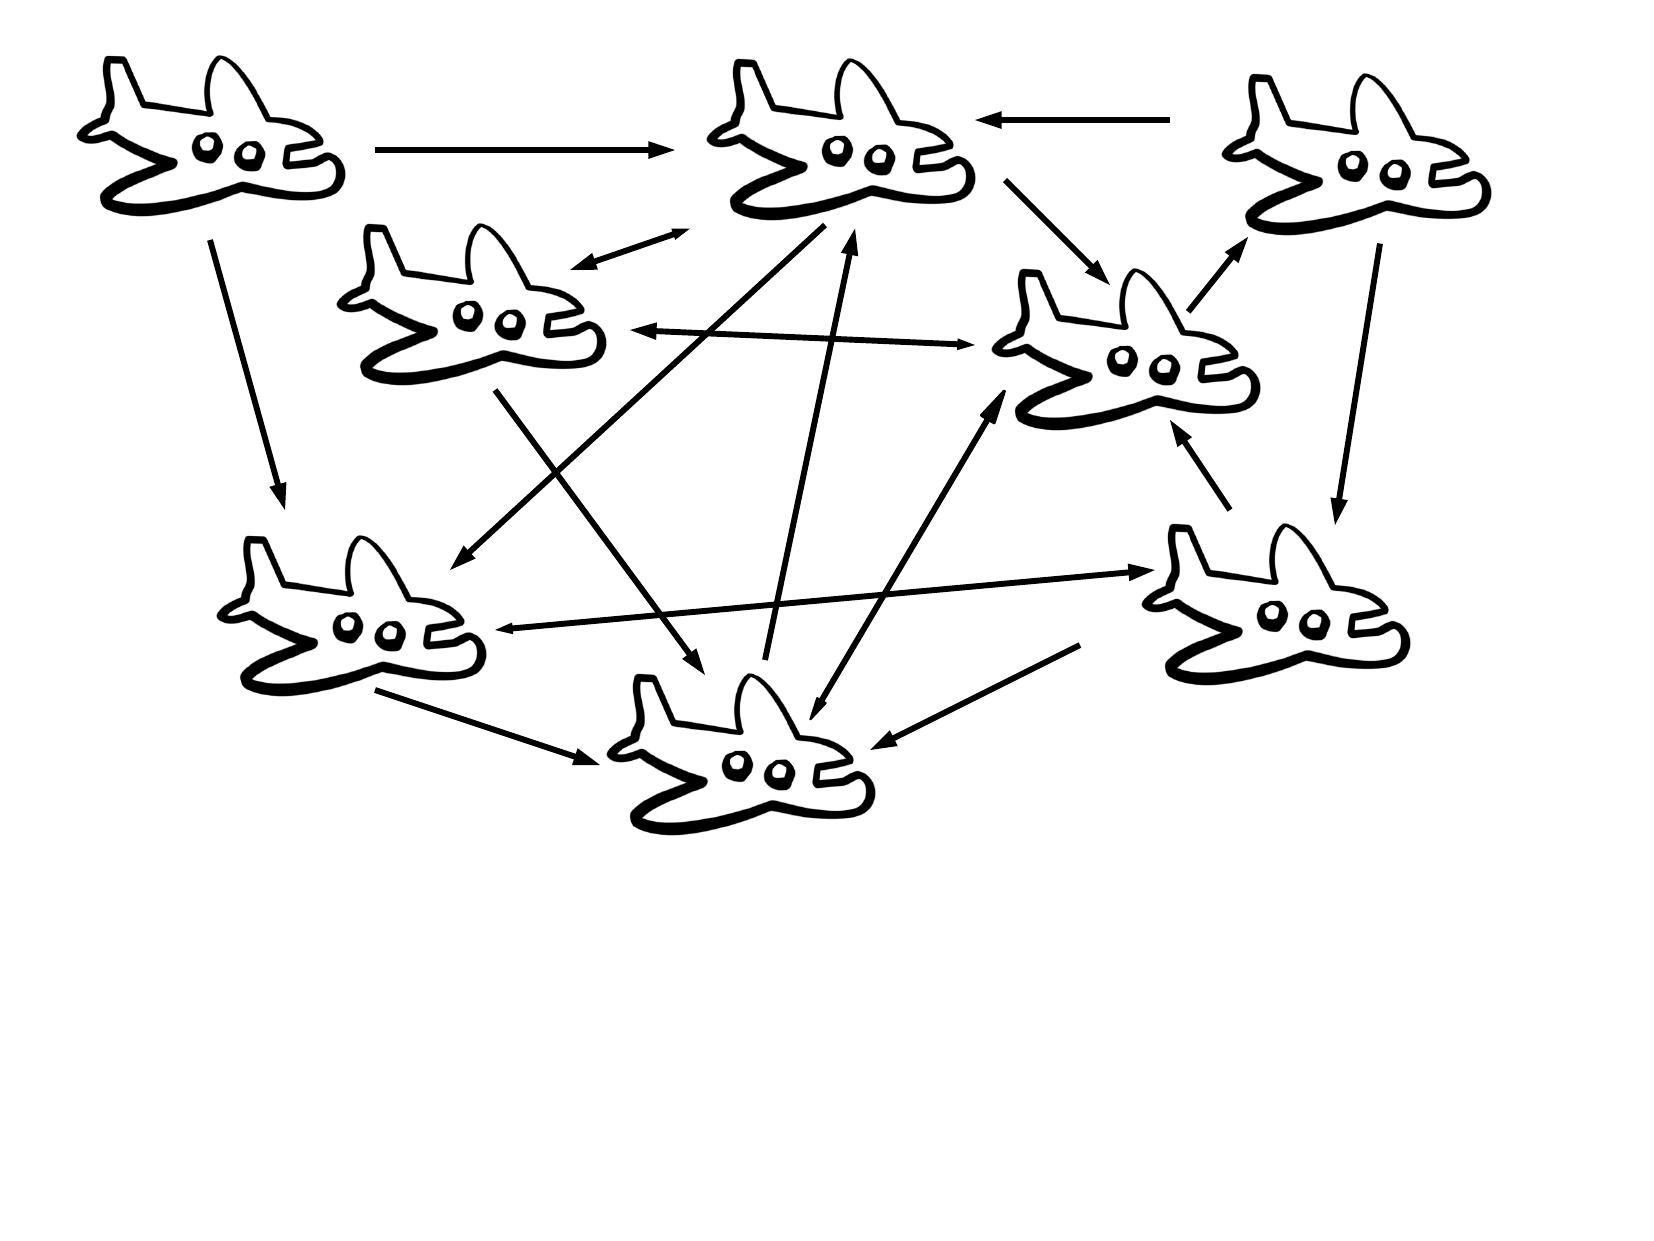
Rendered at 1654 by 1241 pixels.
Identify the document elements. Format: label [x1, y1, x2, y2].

picture [975, 254, 1270, 439]
picture [590, 659, 886, 844]
picture [200, 521, 496, 706]
picture [1125, 509, 1420, 694]
picture [60, 41, 616, 394]
picture [1205, 59, 1501, 244]
picture [690, 44, 985, 229]
